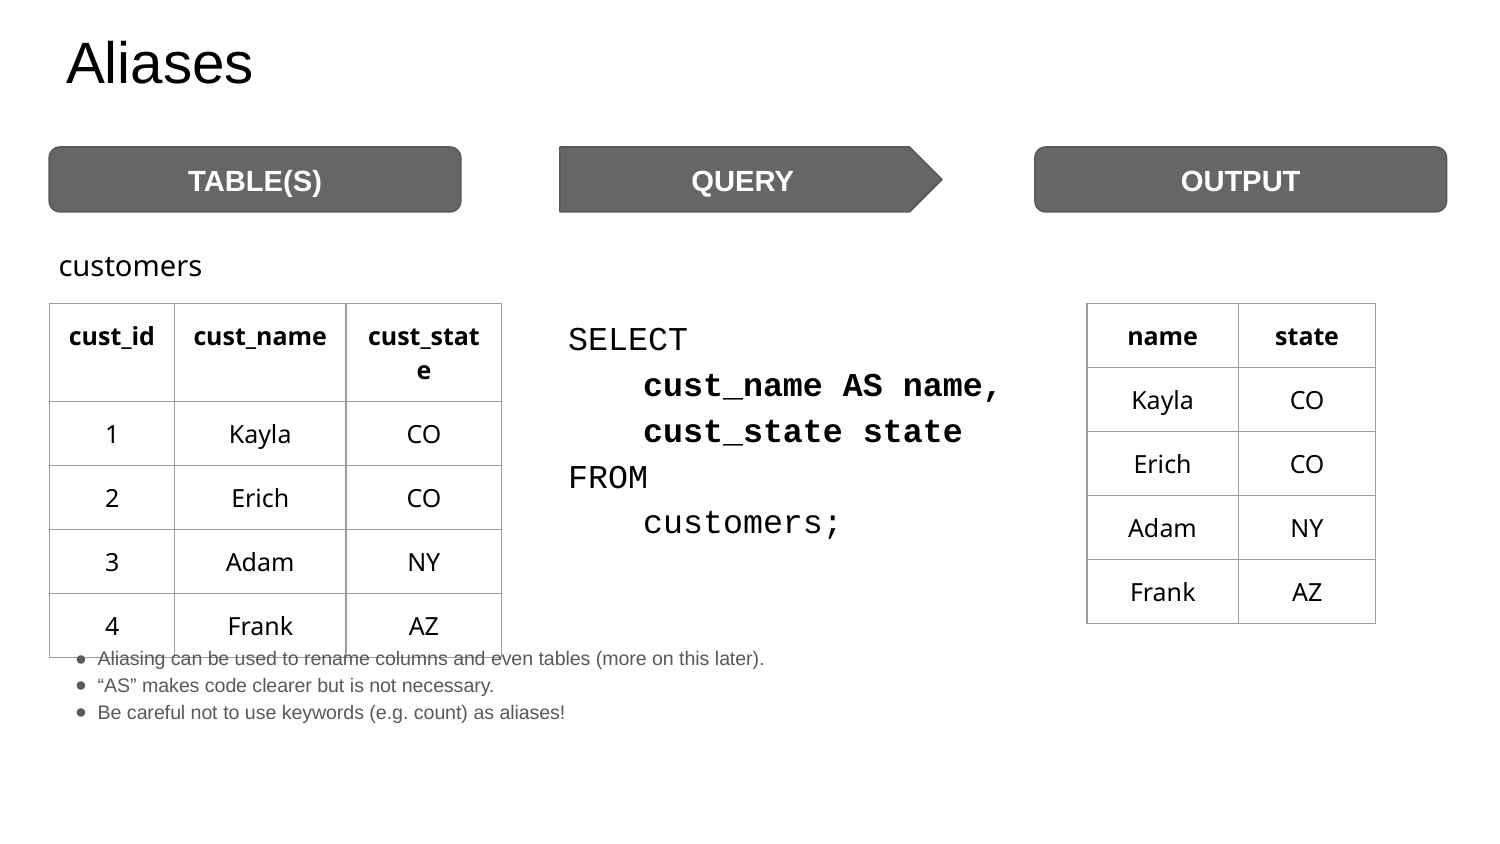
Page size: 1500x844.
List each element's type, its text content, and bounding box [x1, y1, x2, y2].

table_header cust_name [175, 304, 345, 401]
table_cell Kayla [1088, 368, 1238, 431]
text_box OUTPUT [1034, 146, 1447, 212]
table_cell 1 [50, 402, 174, 465]
table_cell AZ [347, 594, 501, 627]
table_cell 3 [50, 530, 174, 593]
title Aliases [51, 10, 1449, 113]
table_cell NY [347, 530, 501, 593]
table_cell CO [347, 466, 501, 529]
list Aliasing can be used to rename columns and even tables (more on this later). “AS” makes code clearer but is not necessary. Be careful not to use keywords (e.g. count) as aliases! [43, 627, 1399, 739]
table_header cust_state [347, 304, 501, 401]
table_header name [1088, 304, 1238, 367]
table_cell Adam [1088, 496, 1238, 559]
table_cell Adam [175, 530, 345, 593]
table_cell CO [347, 402, 501, 465]
table_cell CO [1239, 368, 1375, 431]
table_cell Erich [1088, 432, 1238, 495]
text_box customers [43, 232, 280, 298]
table_cell AZ [1239, 560, 1375, 623]
table_header cust_id [50, 304, 174, 401]
table_cell Frank [1088, 560, 1238, 623]
table_cell Kayla [175, 402, 345, 465]
table_cell Erich [175, 466, 345, 529]
table_cell Frank [175, 594, 345, 627]
list SELECT cust_name AS name, cust_state state FROM customers; [553, 296, 1023, 627]
table_cell CO [1239, 432, 1375, 495]
table_cell NY [1239, 496, 1375, 559]
table_cell 4 [50, 594, 174, 627]
text_box TABLE(S) [49, 146, 461, 212]
table_cell 2 [50, 466, 174, 529]
table_header state [1239, 304, 1375, 367]
text_box QUERY [559, 146, 943, 212]
